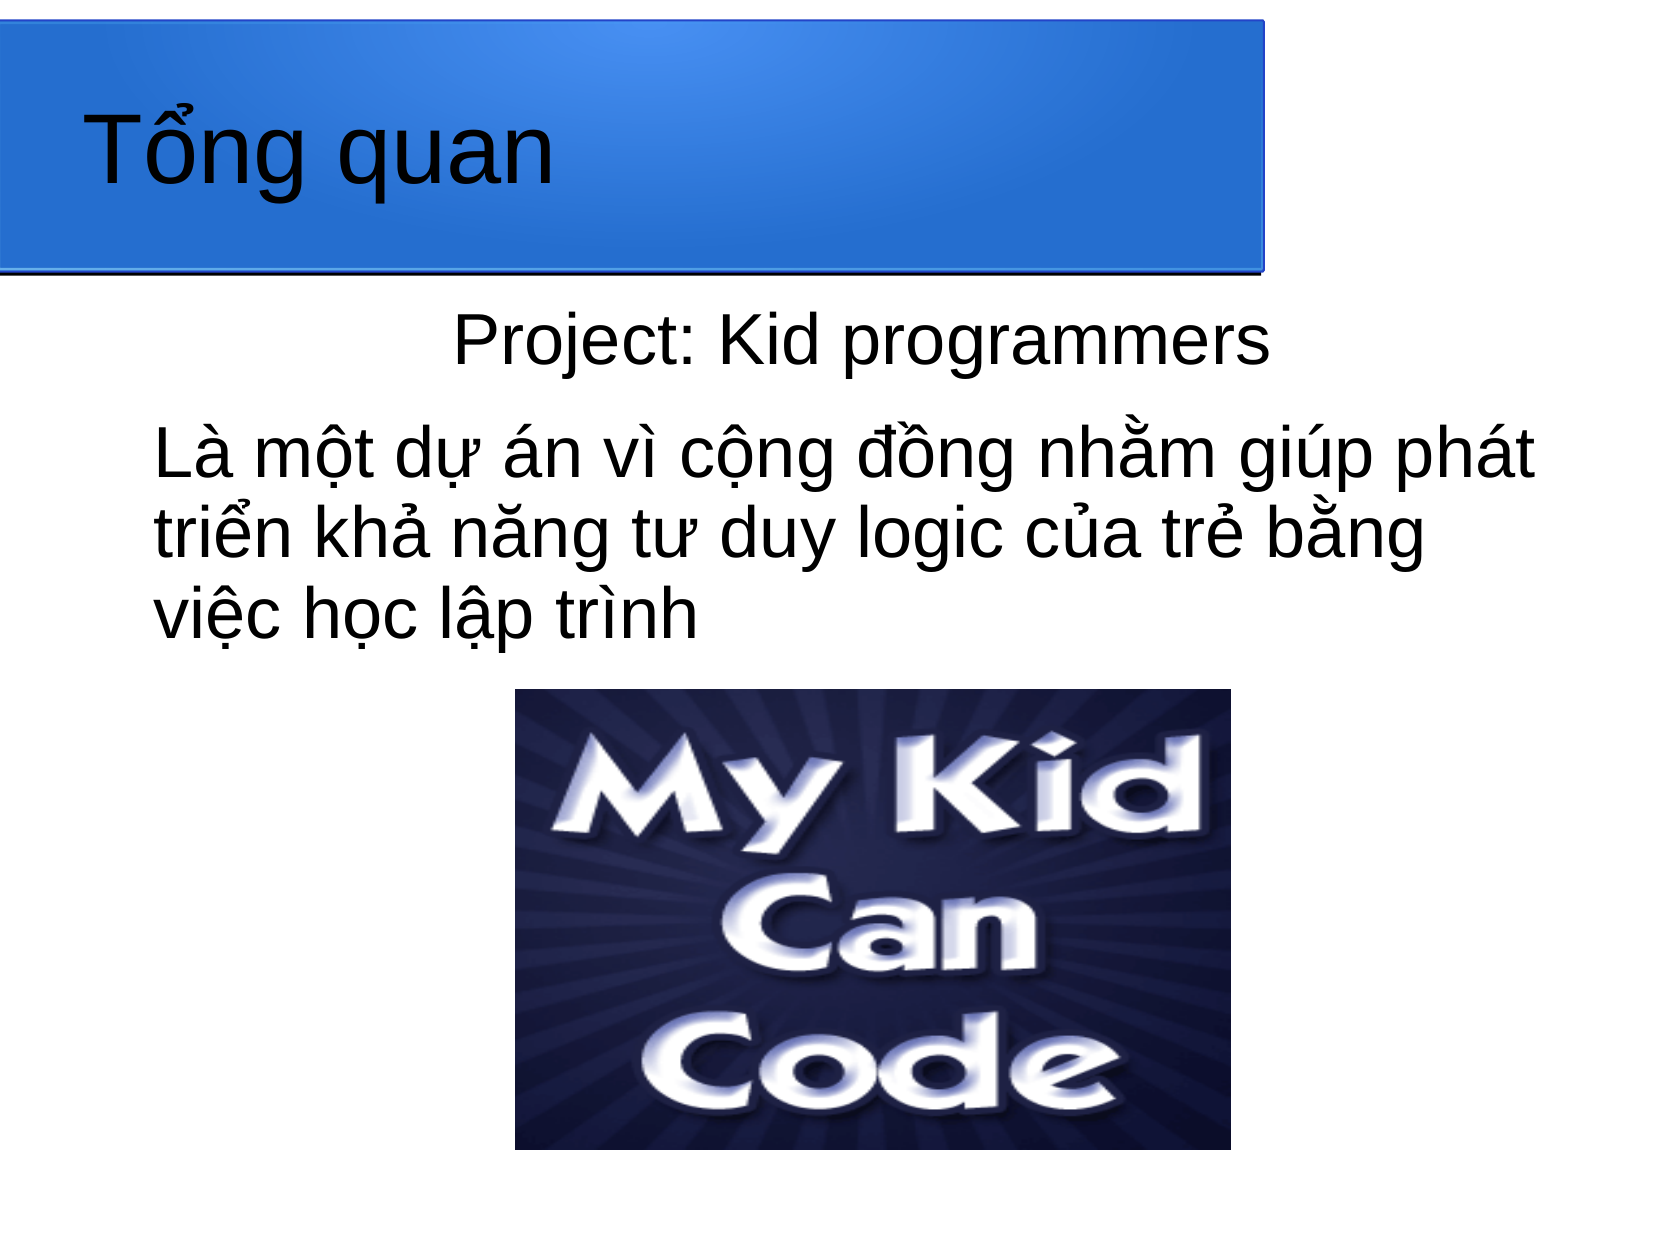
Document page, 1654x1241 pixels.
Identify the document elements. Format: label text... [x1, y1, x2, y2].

title Tổng quan [82, 47, 1235, 252]
list Project: Kid programmers Là một dự án vì cộng đồng nhằm giúp phát triển khả năng tư duy logic của trẻ bằng việc học lập trình [82, 299, 1571, 1019]
picture [515, 689, 1231, 1150]
